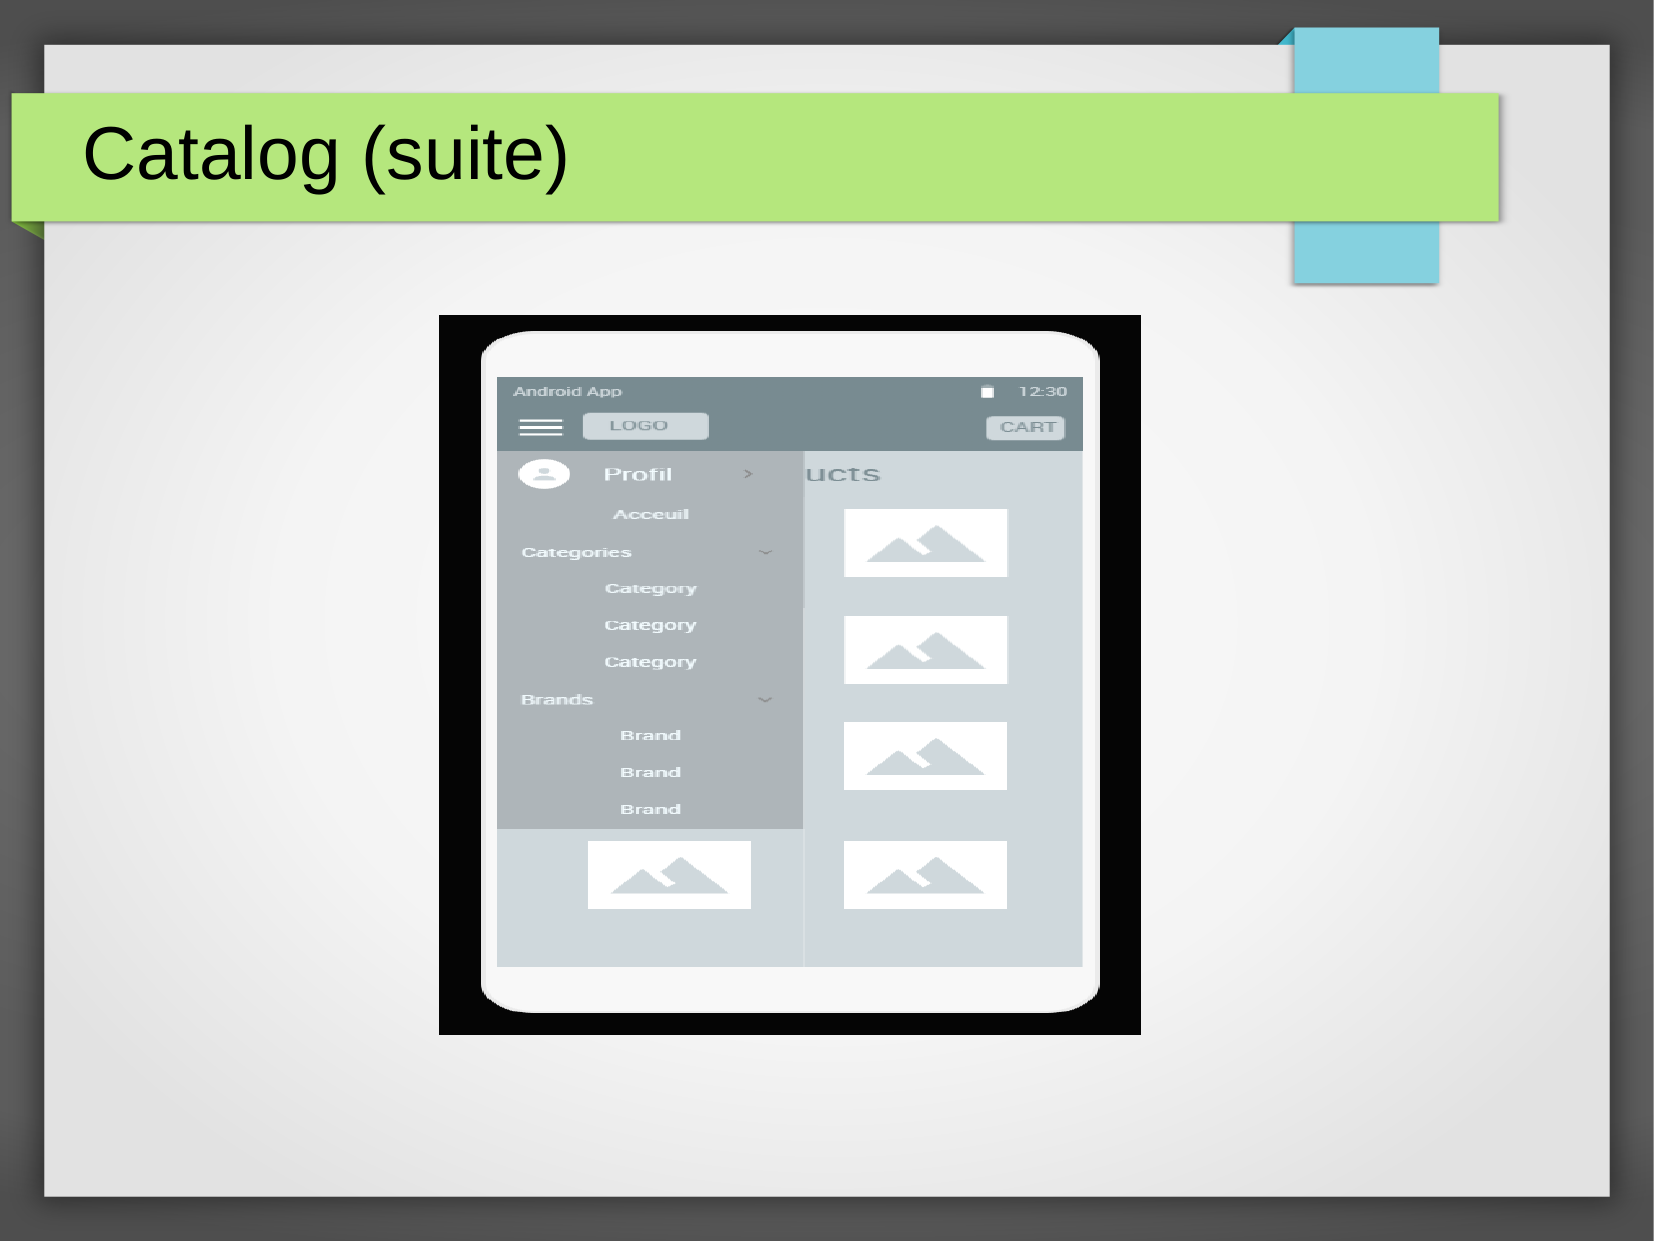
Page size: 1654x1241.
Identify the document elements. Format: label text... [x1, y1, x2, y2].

picture [0, 0, 1654, 1241]
title Catalog (suite) [82, 94, 1264, 213]
